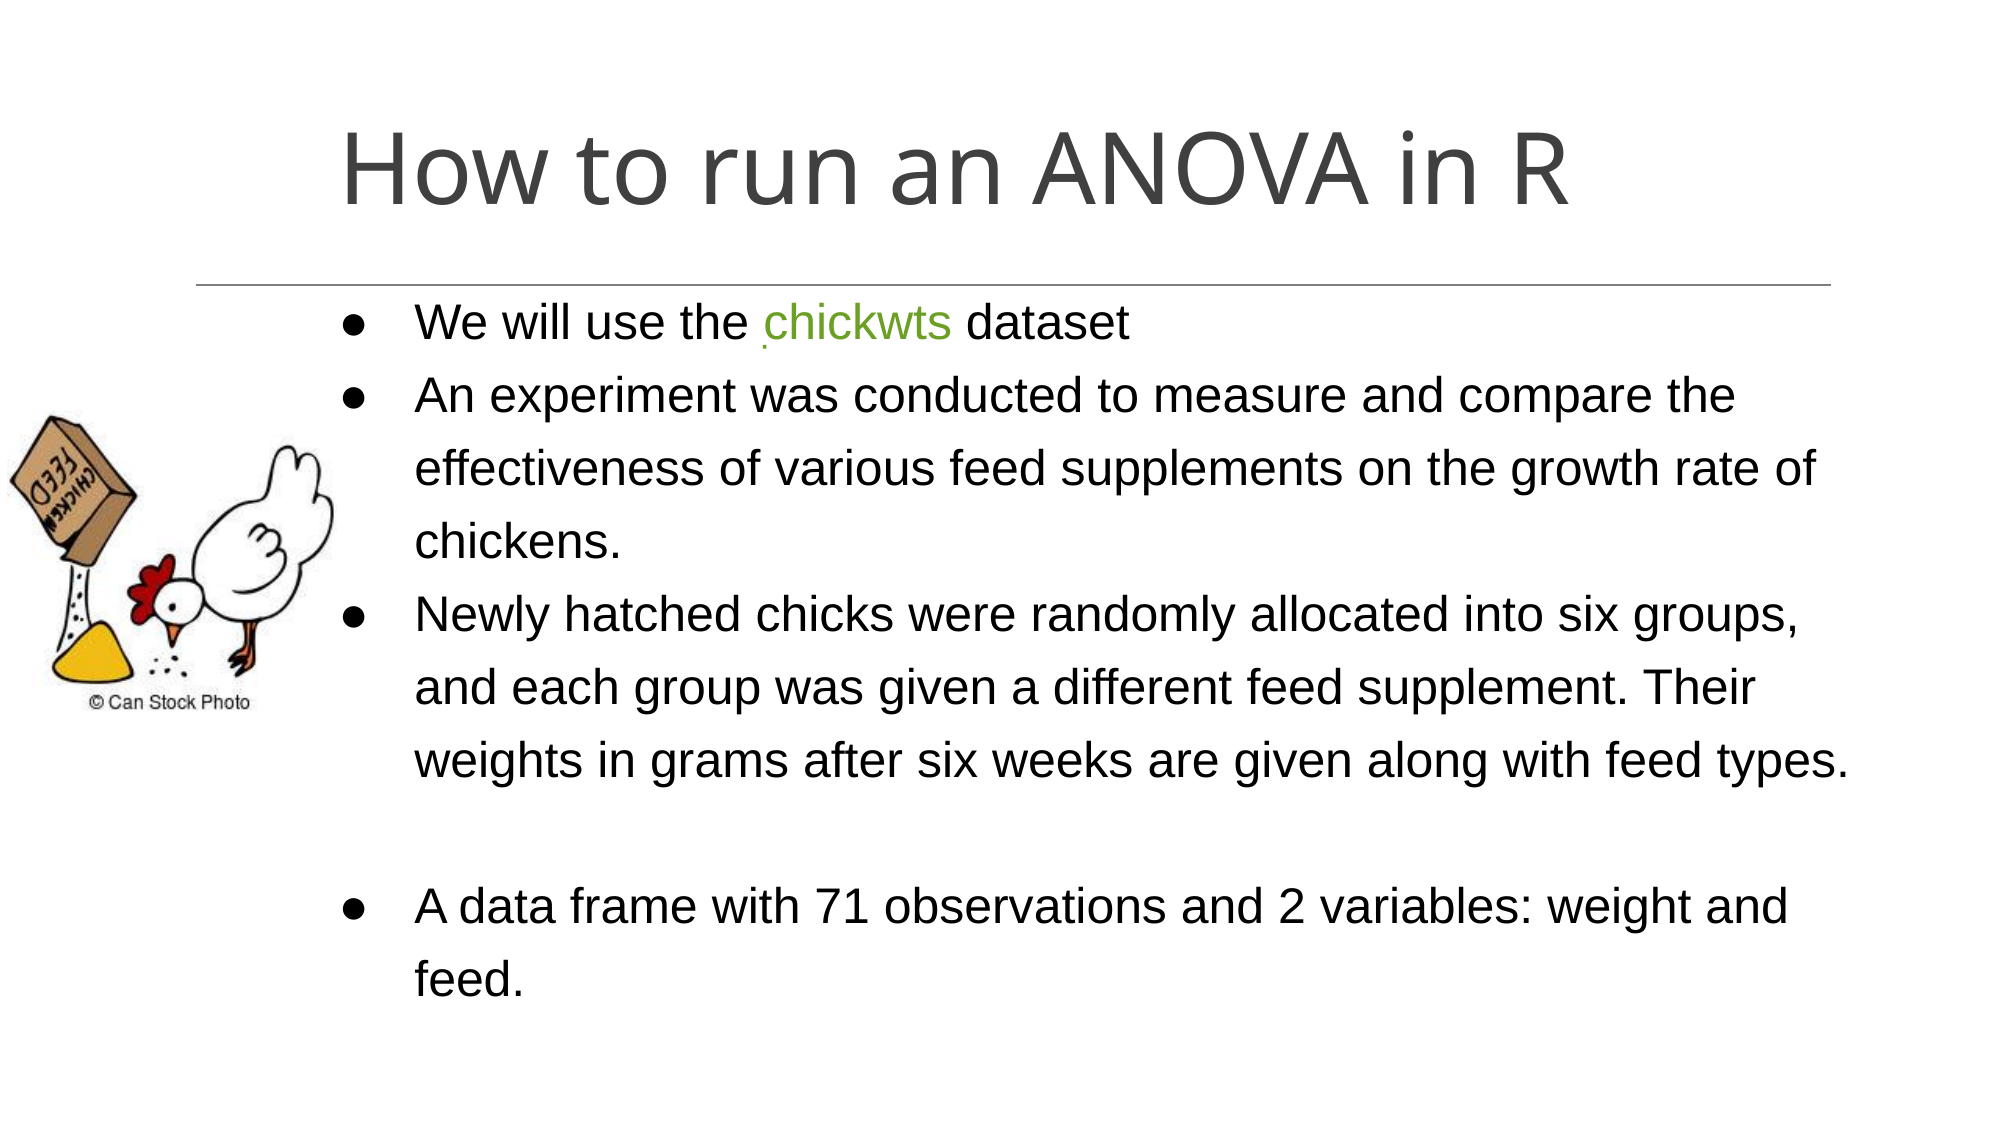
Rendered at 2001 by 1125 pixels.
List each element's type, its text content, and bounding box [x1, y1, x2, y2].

text_box ● [338, 367, 389, 424]
picture [7, 410, 337, 714]
text_box chickens. [414, 513, 623, 570]
text_box effectiveness of various feed supplements on the growth rate of [414, 440, 1833, 497]
text_box ● [338, 878, 389, 934]
text_box ● [338, 294, 389, 351]
text_box How to run an ANOVA in R [339, 97, 1661, 215]
text_box A data frame with 71 observations and 2 variables: weight and [414, 878, 1807, 934]
text_box We will use the chickwts dataset [414, 294, 1132, 351]
text_box ● [338, 586, 389, 643]
text_box Newly hatched chicks were randomly allocated into six groups, [414, 586, 1815, 643]
text_box weights in grams after six weeks are given along with feed types. [414, 732, 1852, 789]
text_box and each group was given a different feed supplement. Their [414, 659, 1774, 716]
text_box An experiment was conducted to measure and compare the [414, 367, 1752, 424]
text_box [0, 0, 1126, 1125]
text_box feed. [414, 951, 526, 1008]
